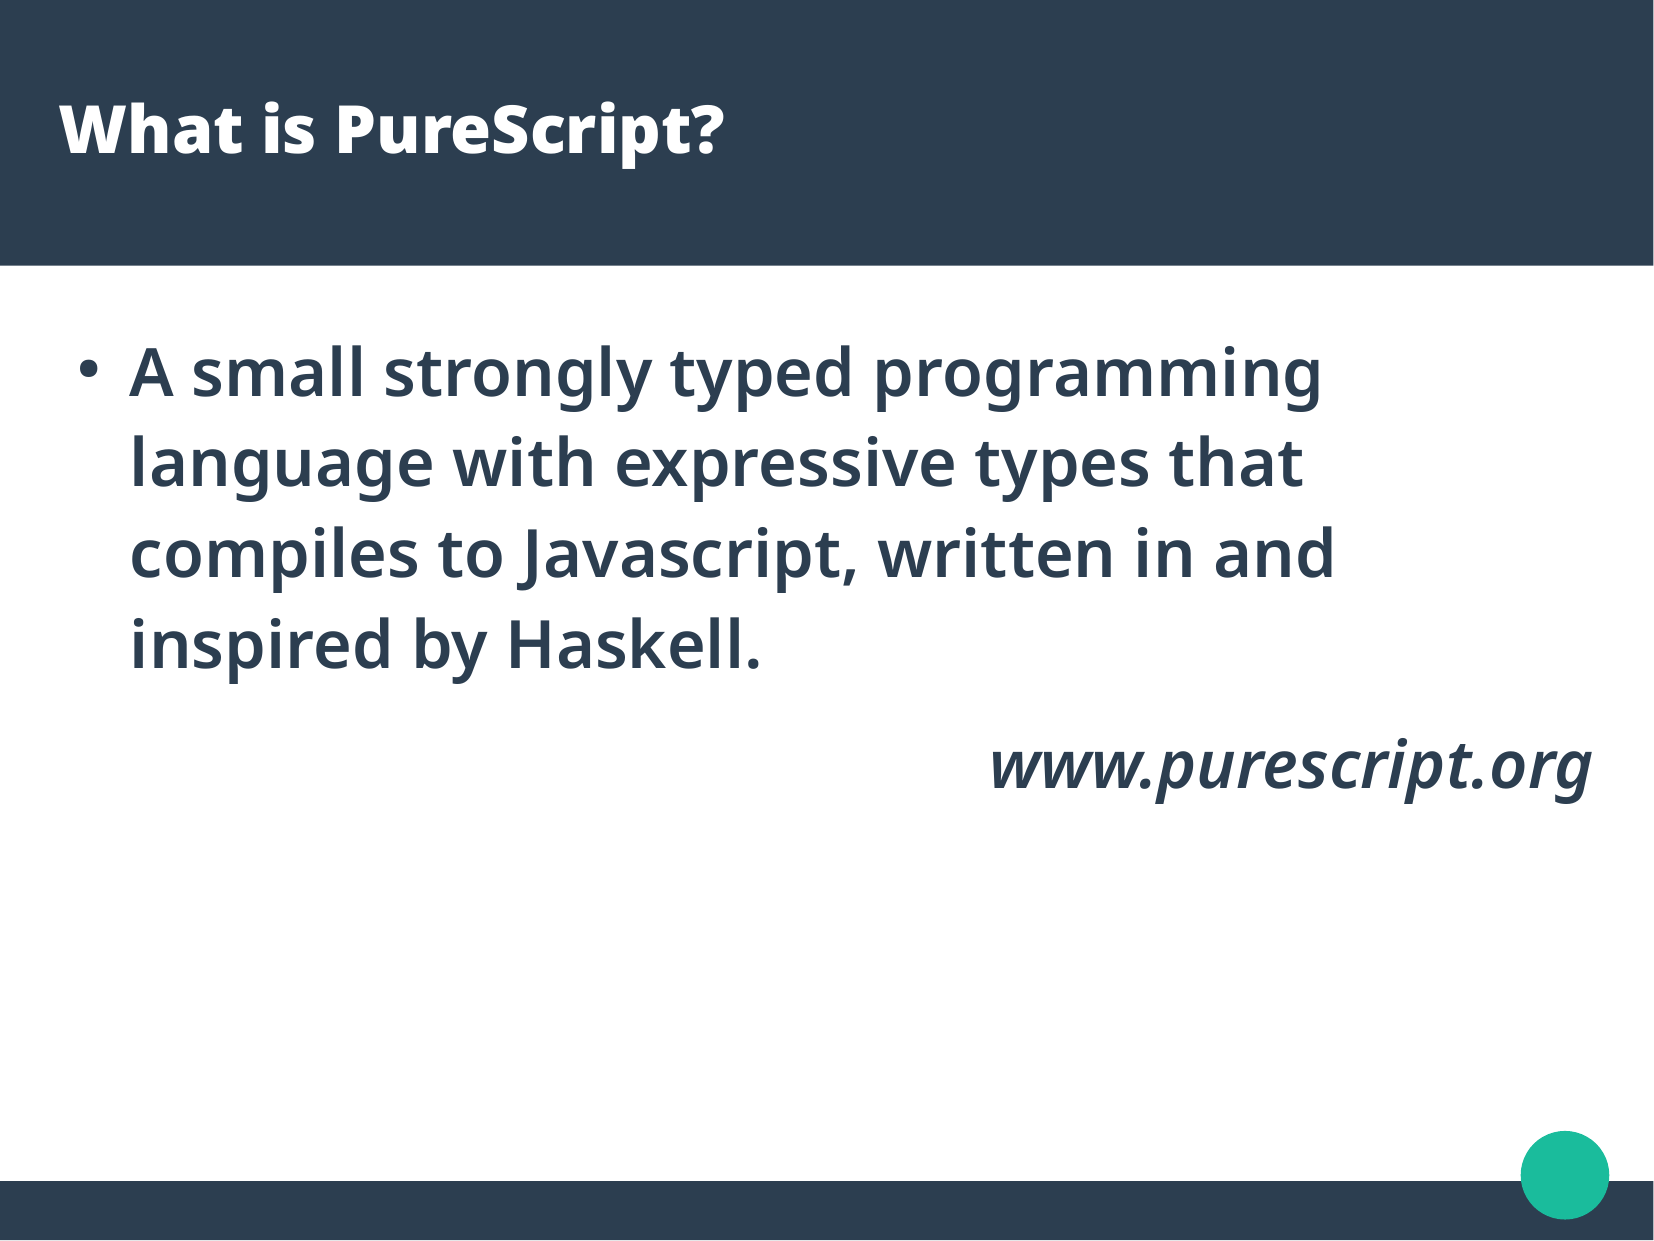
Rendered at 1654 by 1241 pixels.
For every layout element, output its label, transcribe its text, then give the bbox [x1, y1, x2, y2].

list A small strongly typed programming language with expressive types that compiles to Javascript, written in and inspired by Haskell. www.purescript.org [59, 324, 1595, 1152]
title What is PureScript? [59, 49, 1595, 207]
